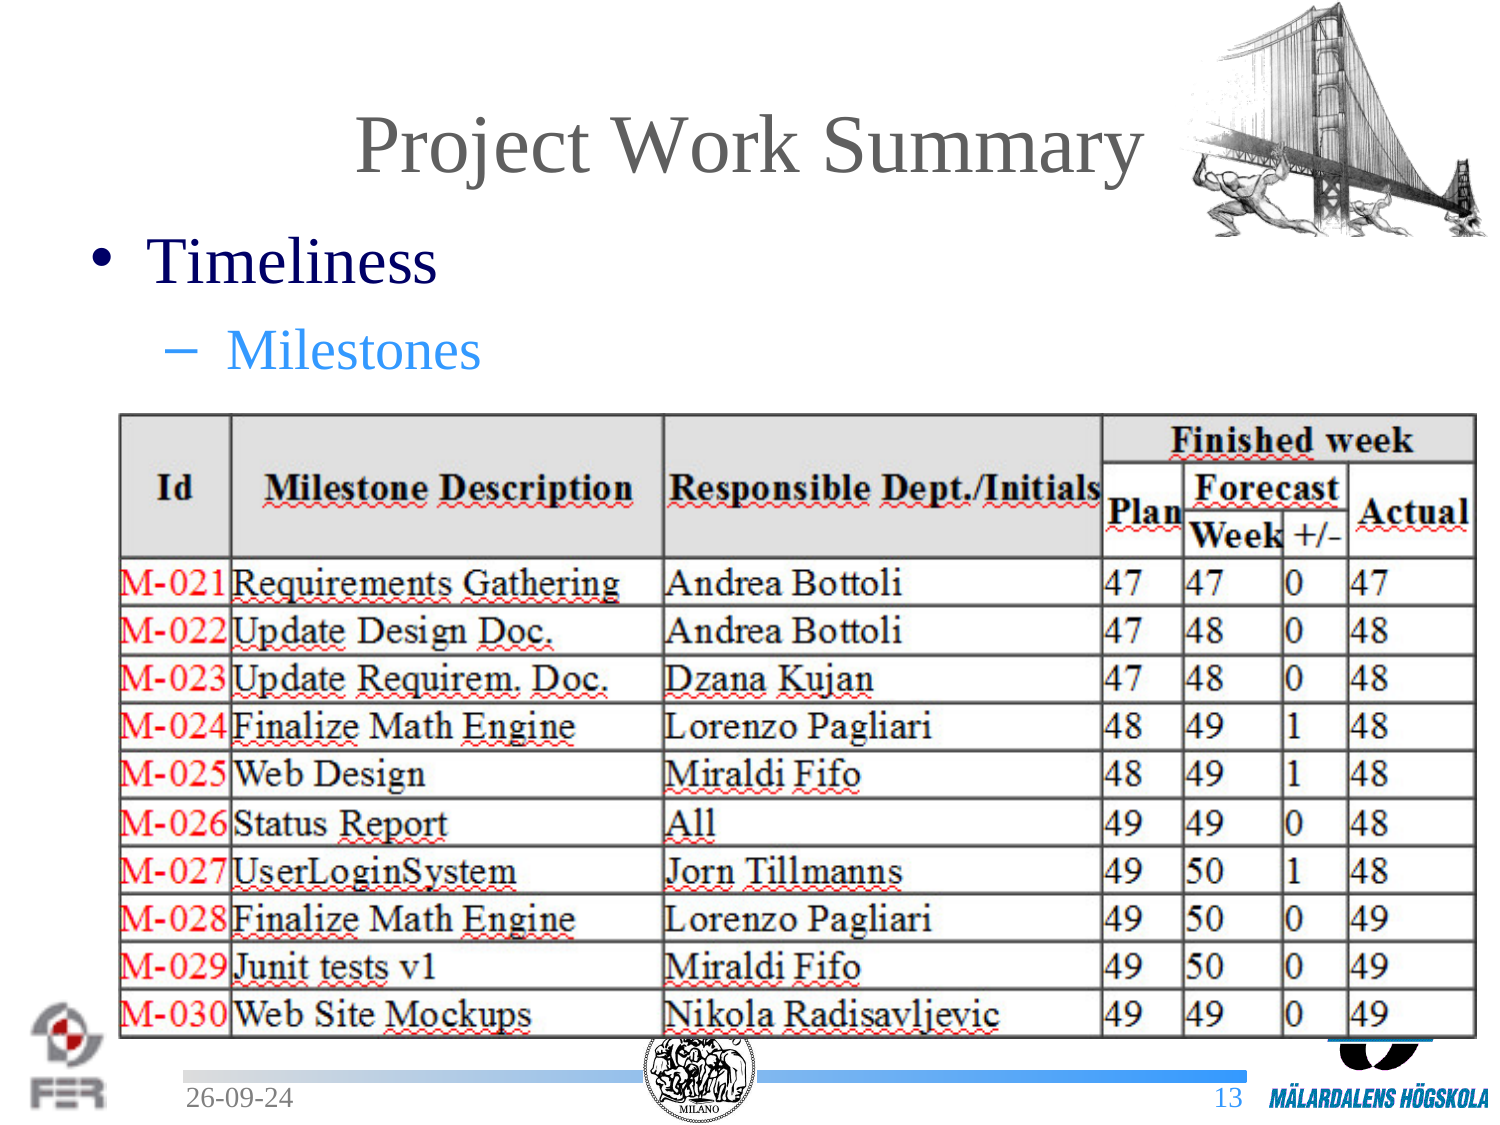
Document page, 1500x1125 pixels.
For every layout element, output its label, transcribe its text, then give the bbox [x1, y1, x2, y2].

text_box <numero> [1186, 1070, 1258, 1114]
picture [1175, 0, 1488, 237]
text_box 14-01-09 [171, 1070, 396, 1114]
picture [1435, 1096, 1441, 1104]
picture [29, 987, 107, 1125]
picture [118, 413, 1488, 1123]
picture [1454, 1091, 1459, 1108]
picture [1368, 1093, 1374, 1104]
title Project Work Summary [75, 45, 1175, 209]
list Timeliness Milestones [75, 209, 1426, 952]
